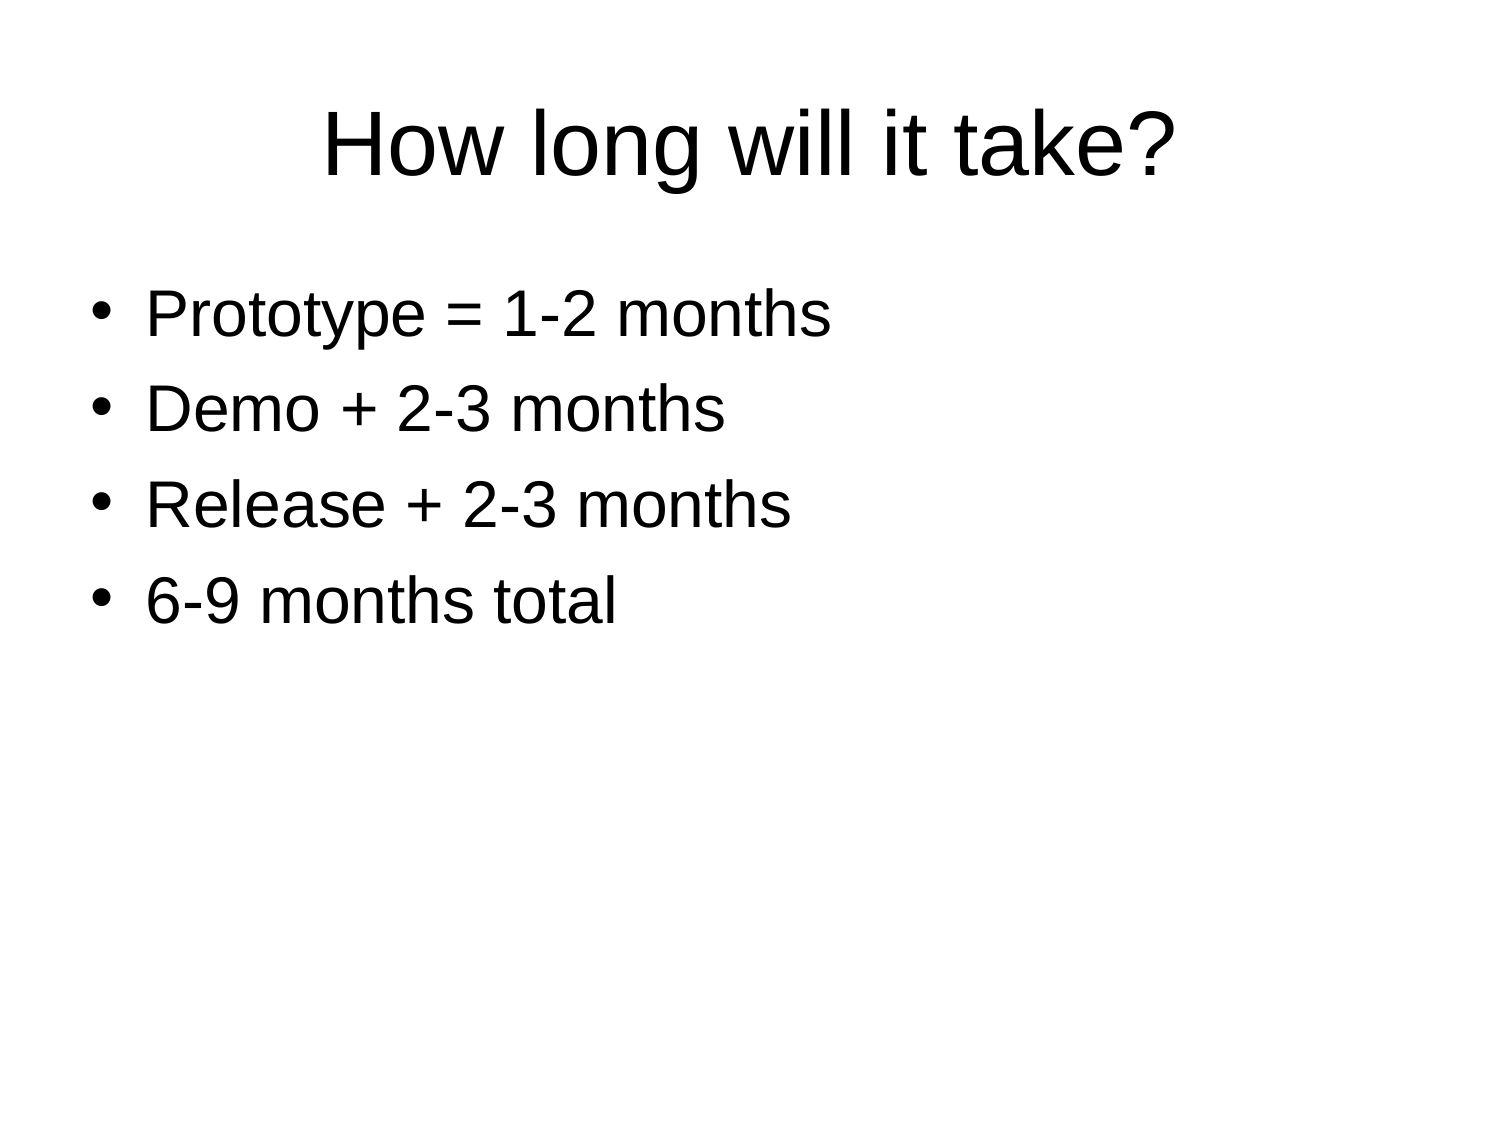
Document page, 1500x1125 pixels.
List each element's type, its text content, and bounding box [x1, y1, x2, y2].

title How long will it take? [75, 76, 1426, 202]
list Prototype = 1-2 months Demo + 2-3 months Release + 2-3 months 6-9 months total [75, 262, 1426, 648]
